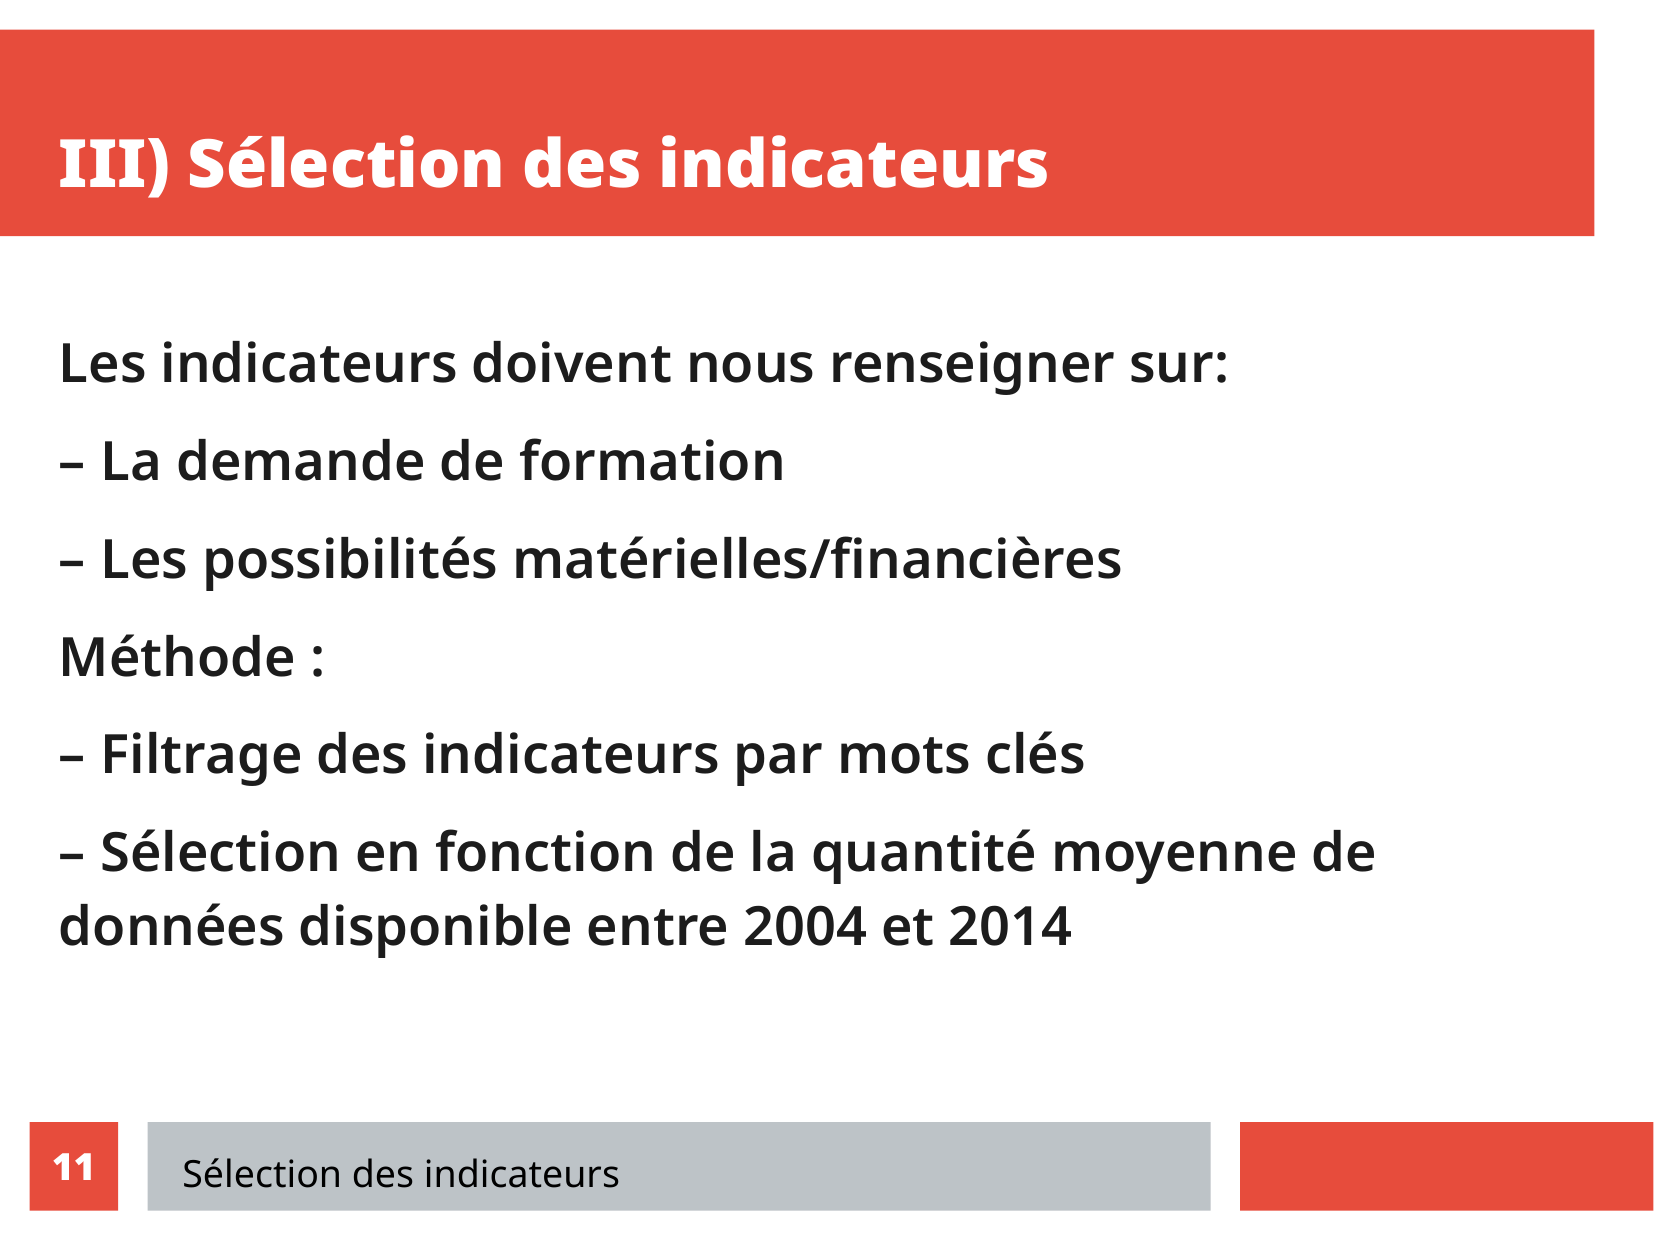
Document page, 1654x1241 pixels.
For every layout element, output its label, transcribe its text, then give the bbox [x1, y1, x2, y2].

title III) Sélection des indicateurs [59, 59, 1595, 207]
text_box Sélection des indicateurs [167, 1140, 669, 1199]
list Les indicateurs doivent nous renseigner sur: – La demande de formation – Les possibilités matérielles/financières Méthode : – Filtrage des indicateurs par mots clés – Sélection en fonction de la quantité moyenne de données disponible entre 2004 et 2014 [59, 324, 1565, 1093]
